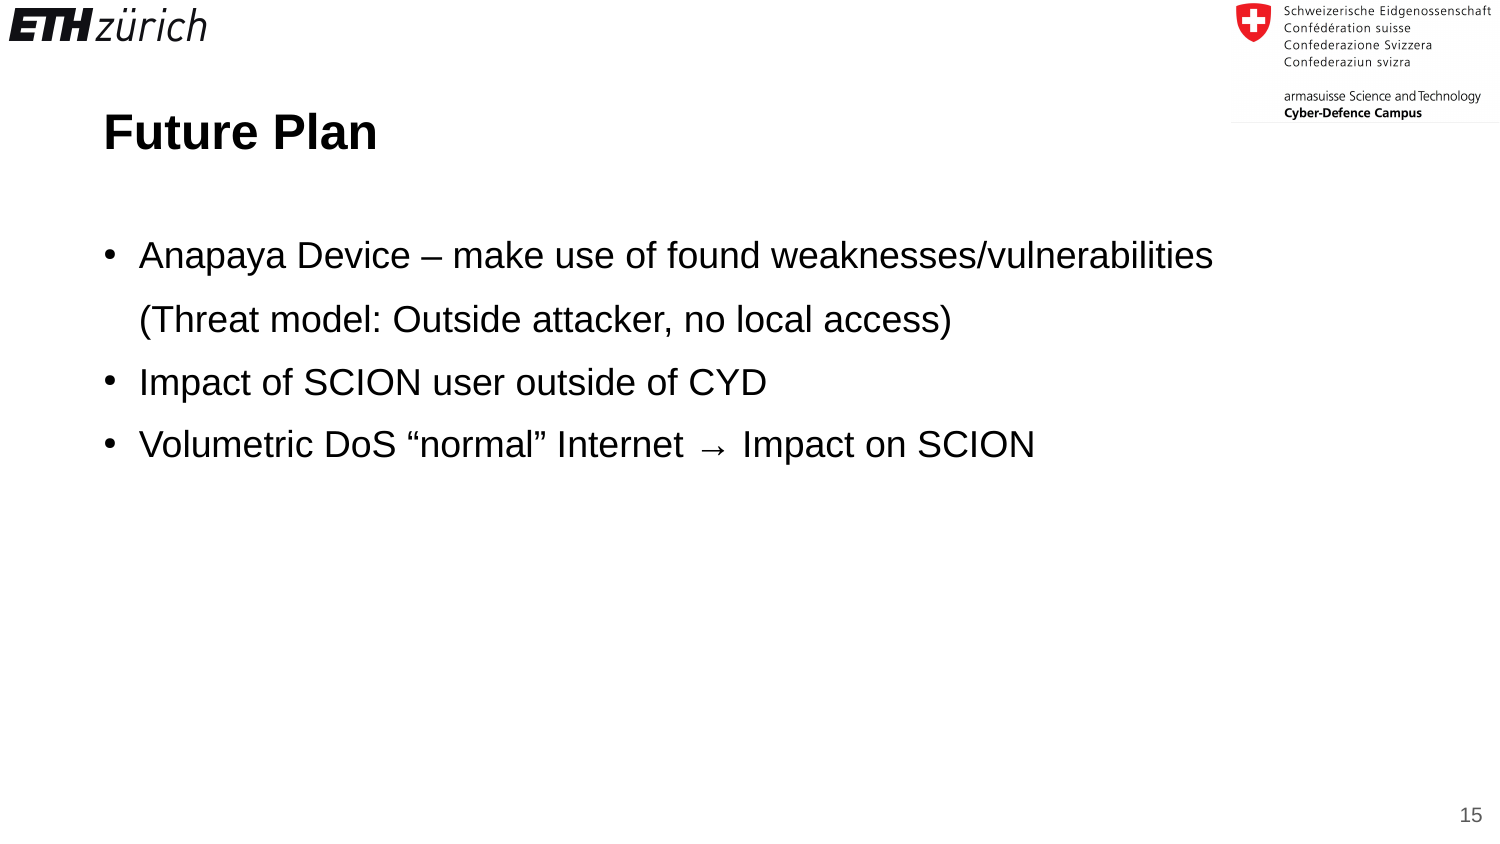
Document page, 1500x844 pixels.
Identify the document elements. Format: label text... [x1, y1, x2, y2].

picture [1231, 0, 1500, 123]
picture [8, 8, 207, 42]
text_box Anapaya Device – make use of found weaknesses/vulnerabilities (Threat model: Outside attacker, no local access) Impact of SCION user outside of CYD Volumetric DoS “normal” Internet → Impact on SCION [88, 206, 1418, 537]
text_box Future Plan [88, 88, 1182, 178]
